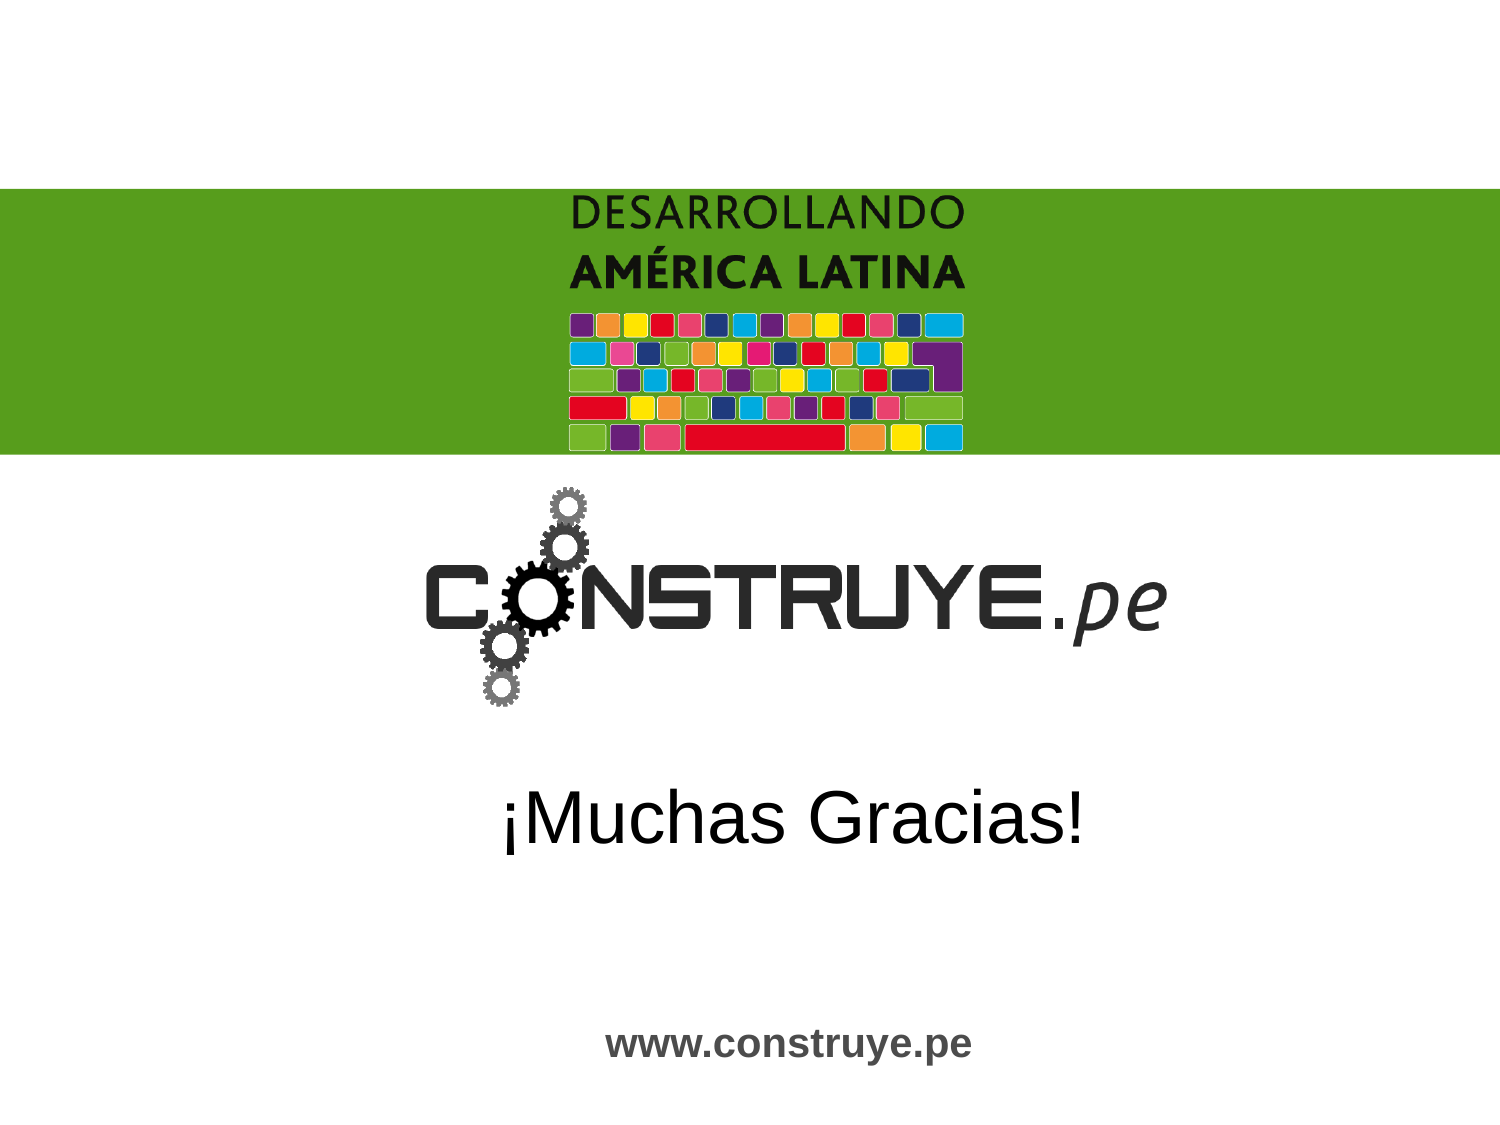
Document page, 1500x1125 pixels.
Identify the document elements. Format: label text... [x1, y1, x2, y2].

text_box [0, 188, 1500, 457]
text_box www.construye.pe [591, 1009, 999, 1057]
text_box ¡Muchas Gracias! [484, 767, 1134, 876]
picture [413, 478, 1182, 715]
